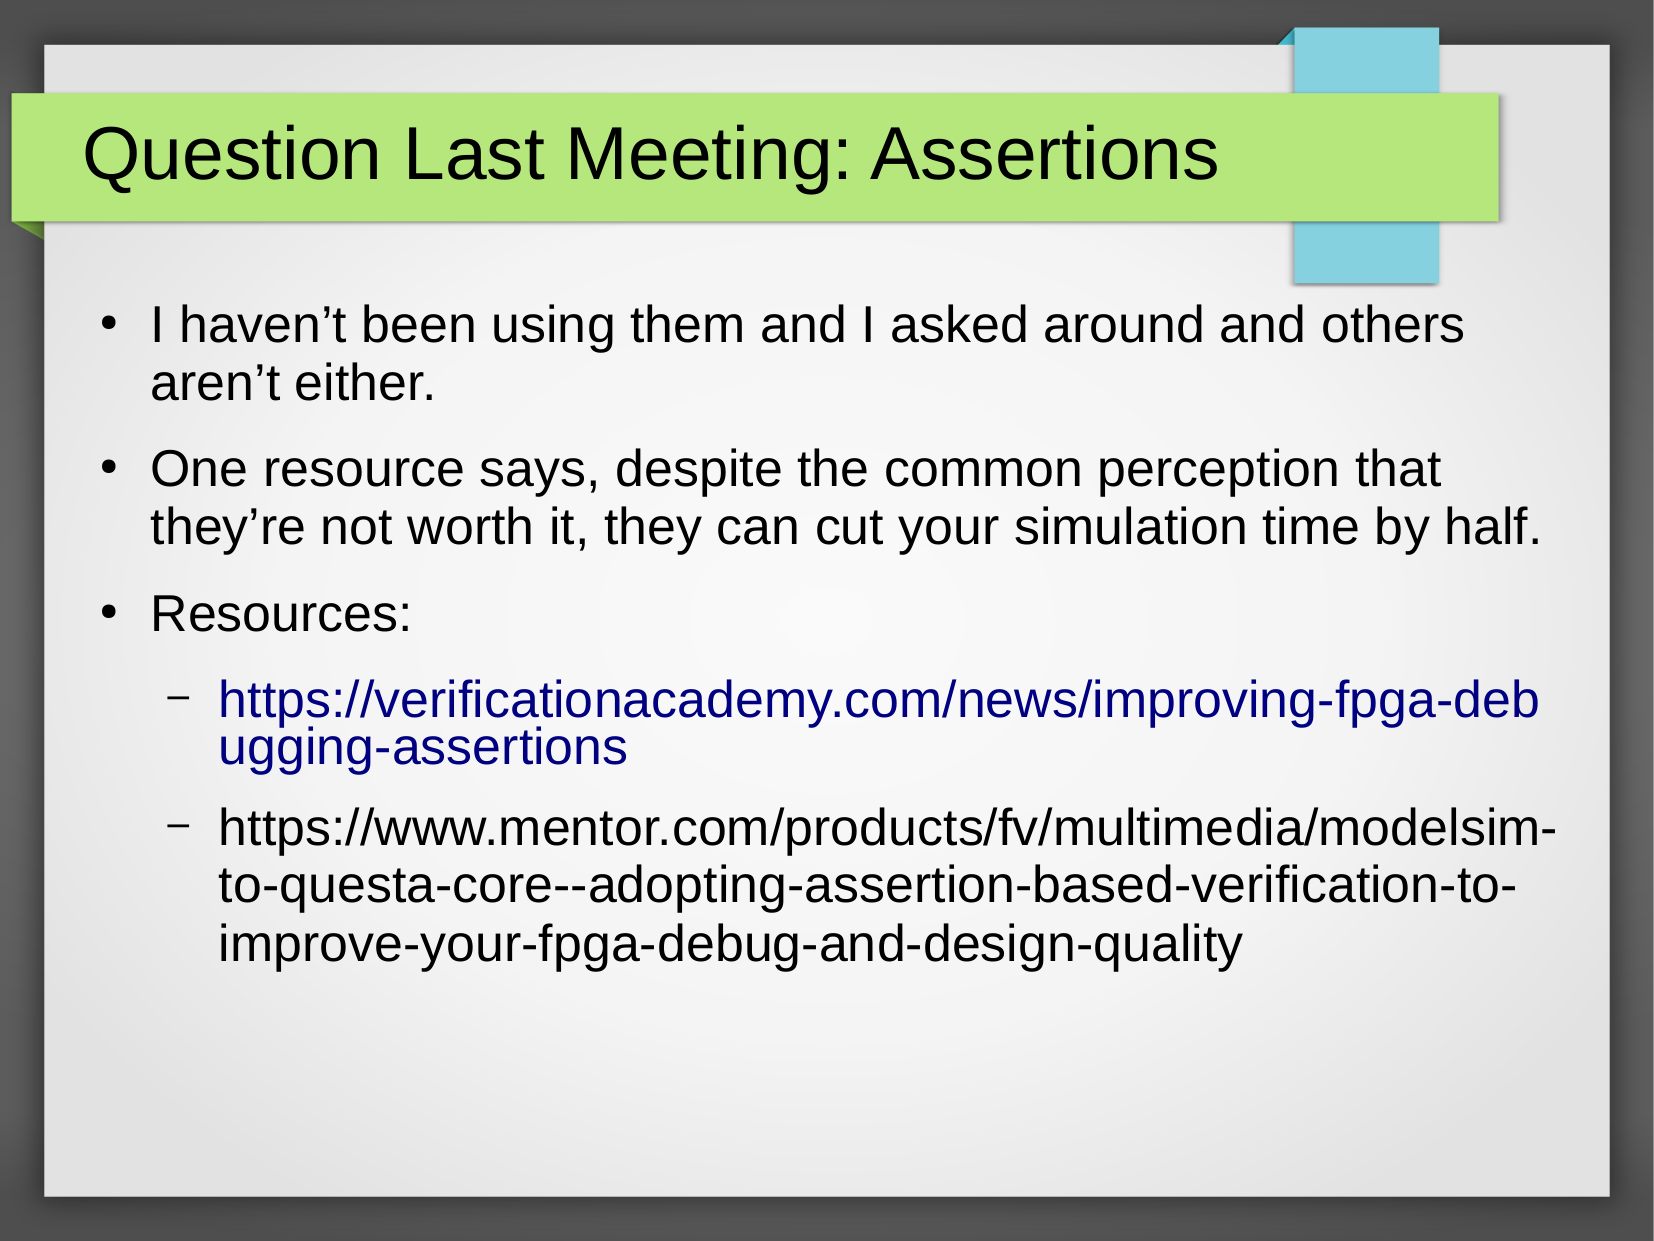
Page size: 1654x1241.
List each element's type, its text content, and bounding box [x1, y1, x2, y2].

picture [0, 0, 1654, 1241]
title Question Last Meeting: Assertions [82, 94, 1264, 213]
list I haven’t been using them and I asked around and others aren’t either. One resource says, despite the common perception that they’re not worth it, they can cut your simulation time by half. Resources: https://verificationacademy.com/news/improving-fpga-debugging-assertions https://www.mentor.com/products/fv/multimedia/modelsim-to-questa-core--adopting-assertion-based-verification-to-improve-your-fpga-debug-and-design-quality [82, 295, 1571, 1015]
